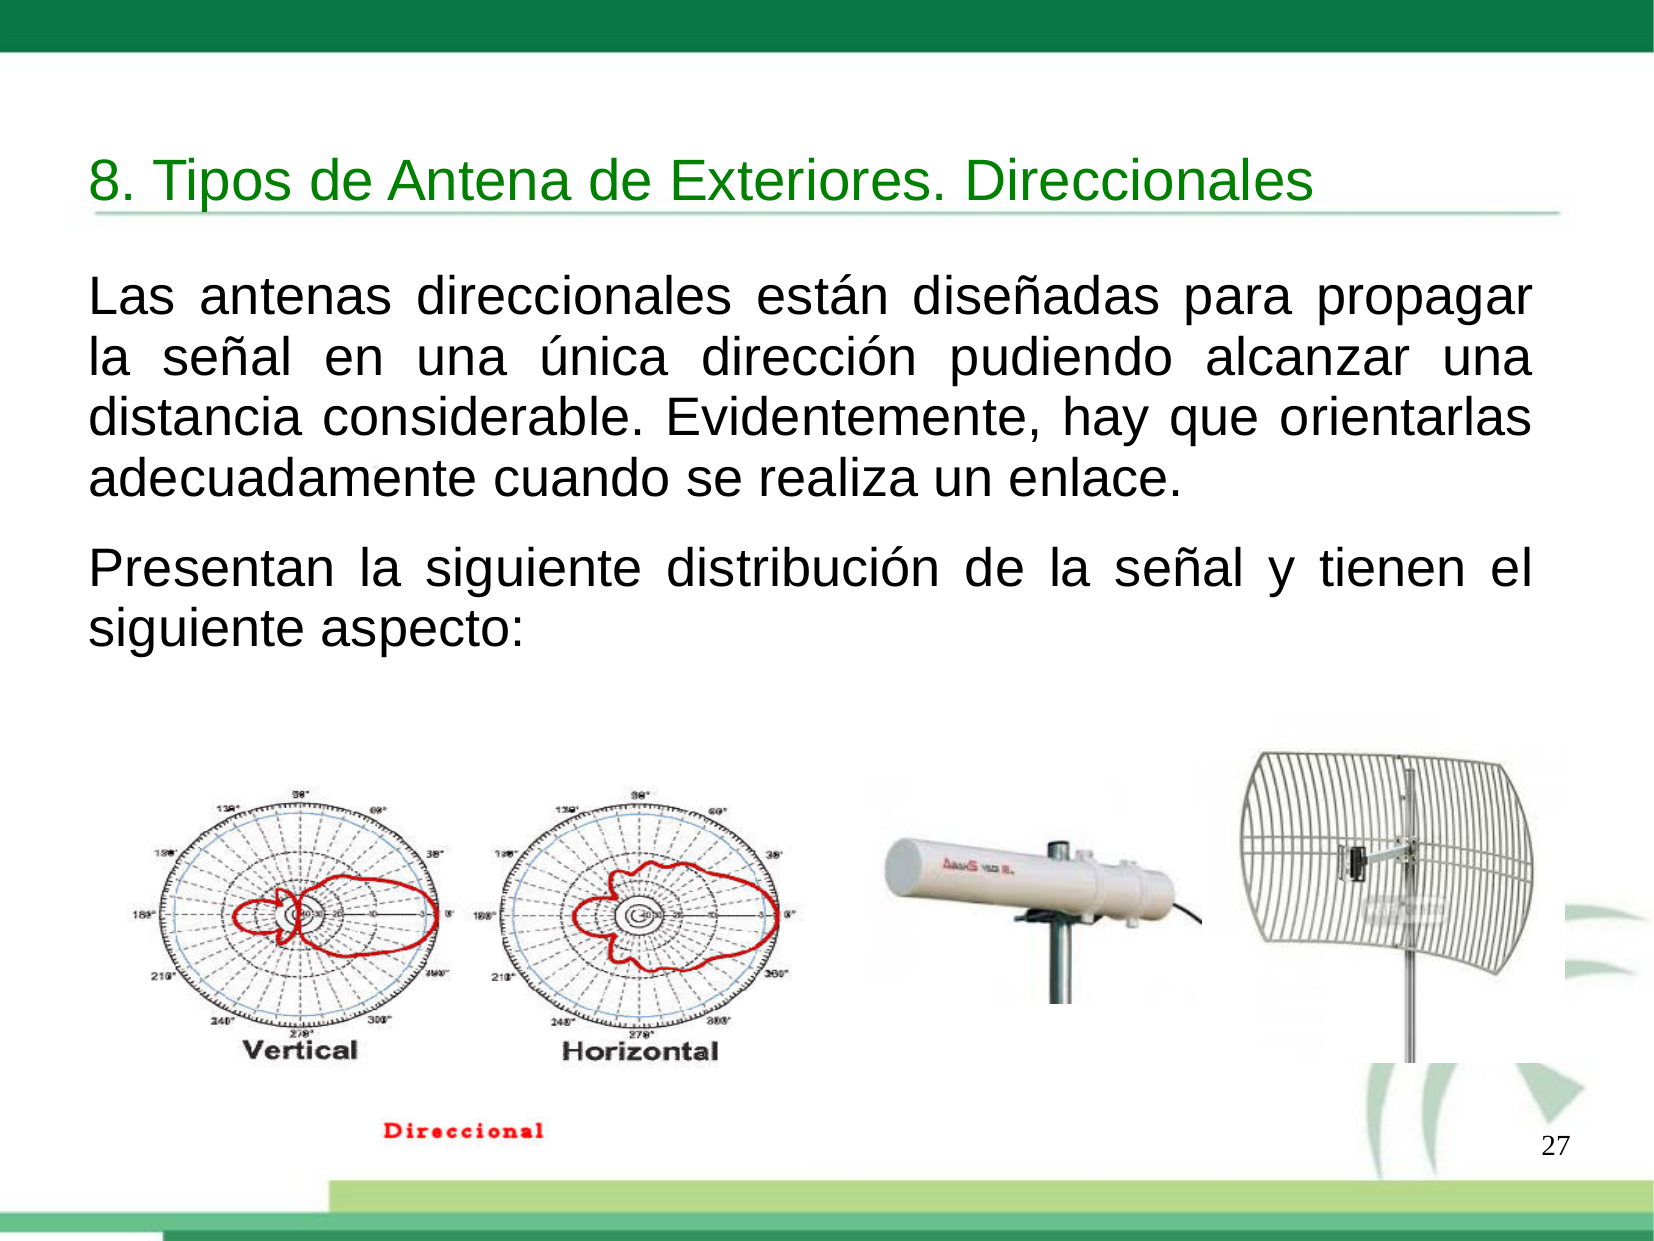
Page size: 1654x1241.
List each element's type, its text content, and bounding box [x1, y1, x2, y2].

list Las antenas direccionales están diseñadas para propagar la señal en una única dirección pudiendo alcanzar una distancia considerable. Evidentemente, hay que orientarlas adecuadamente cuando se realiza un enlace. Presentan la siguiente distribución de la señal y tienen el siguiente aspecto: [88, 265, 1536, 1106]
picture [0, 0, 1654, 1241]
text_box 8. Tipos de Antena de Exteriores. Direccionales [88, 147, 1565, 223]
